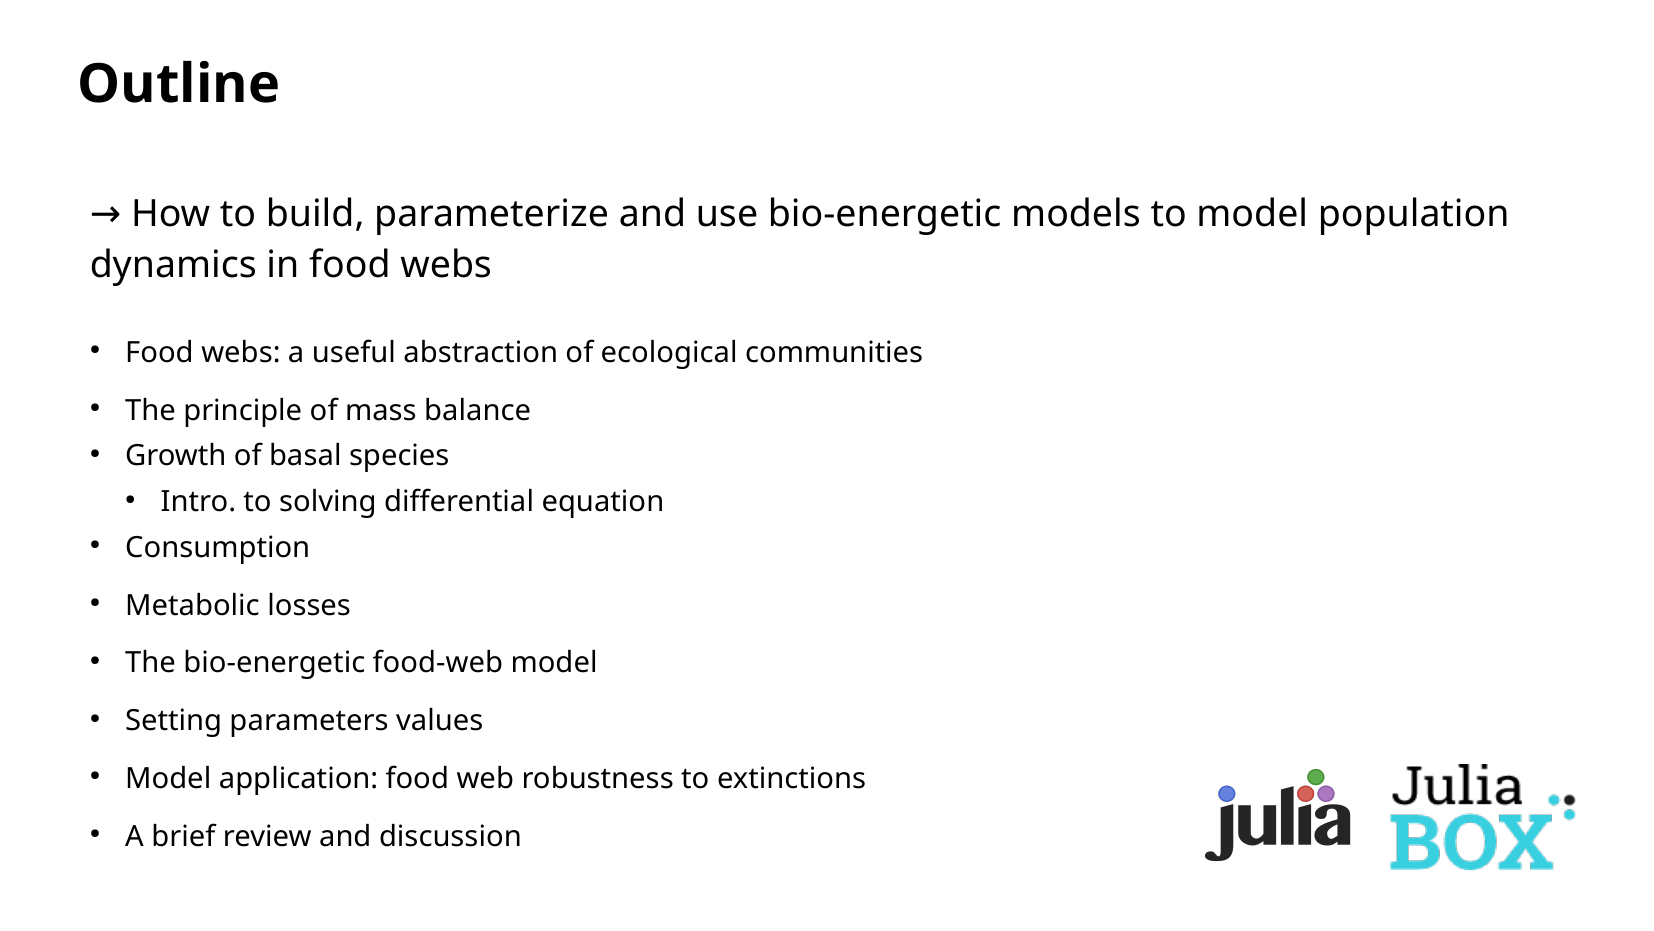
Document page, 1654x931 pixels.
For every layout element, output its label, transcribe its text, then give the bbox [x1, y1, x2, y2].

picture [1203, 767, 1352, 863]
text_box → How to build, parameterize and use bio-energetic models to model population dynamics in food webs Food webs: a useful abstraction of ecological communities The principle of mass balance Growth of basal species Intro. to solving differential equation Consumption Metabolic losses The bio-energetic food-web model Setting parameters values Model application: food web robustness to extinctions A brief review and discussion [75, 179, 1591, 858]
text_box Outline [62, 36, 961, 121]
picture [1390, 764, 1576, 871]
